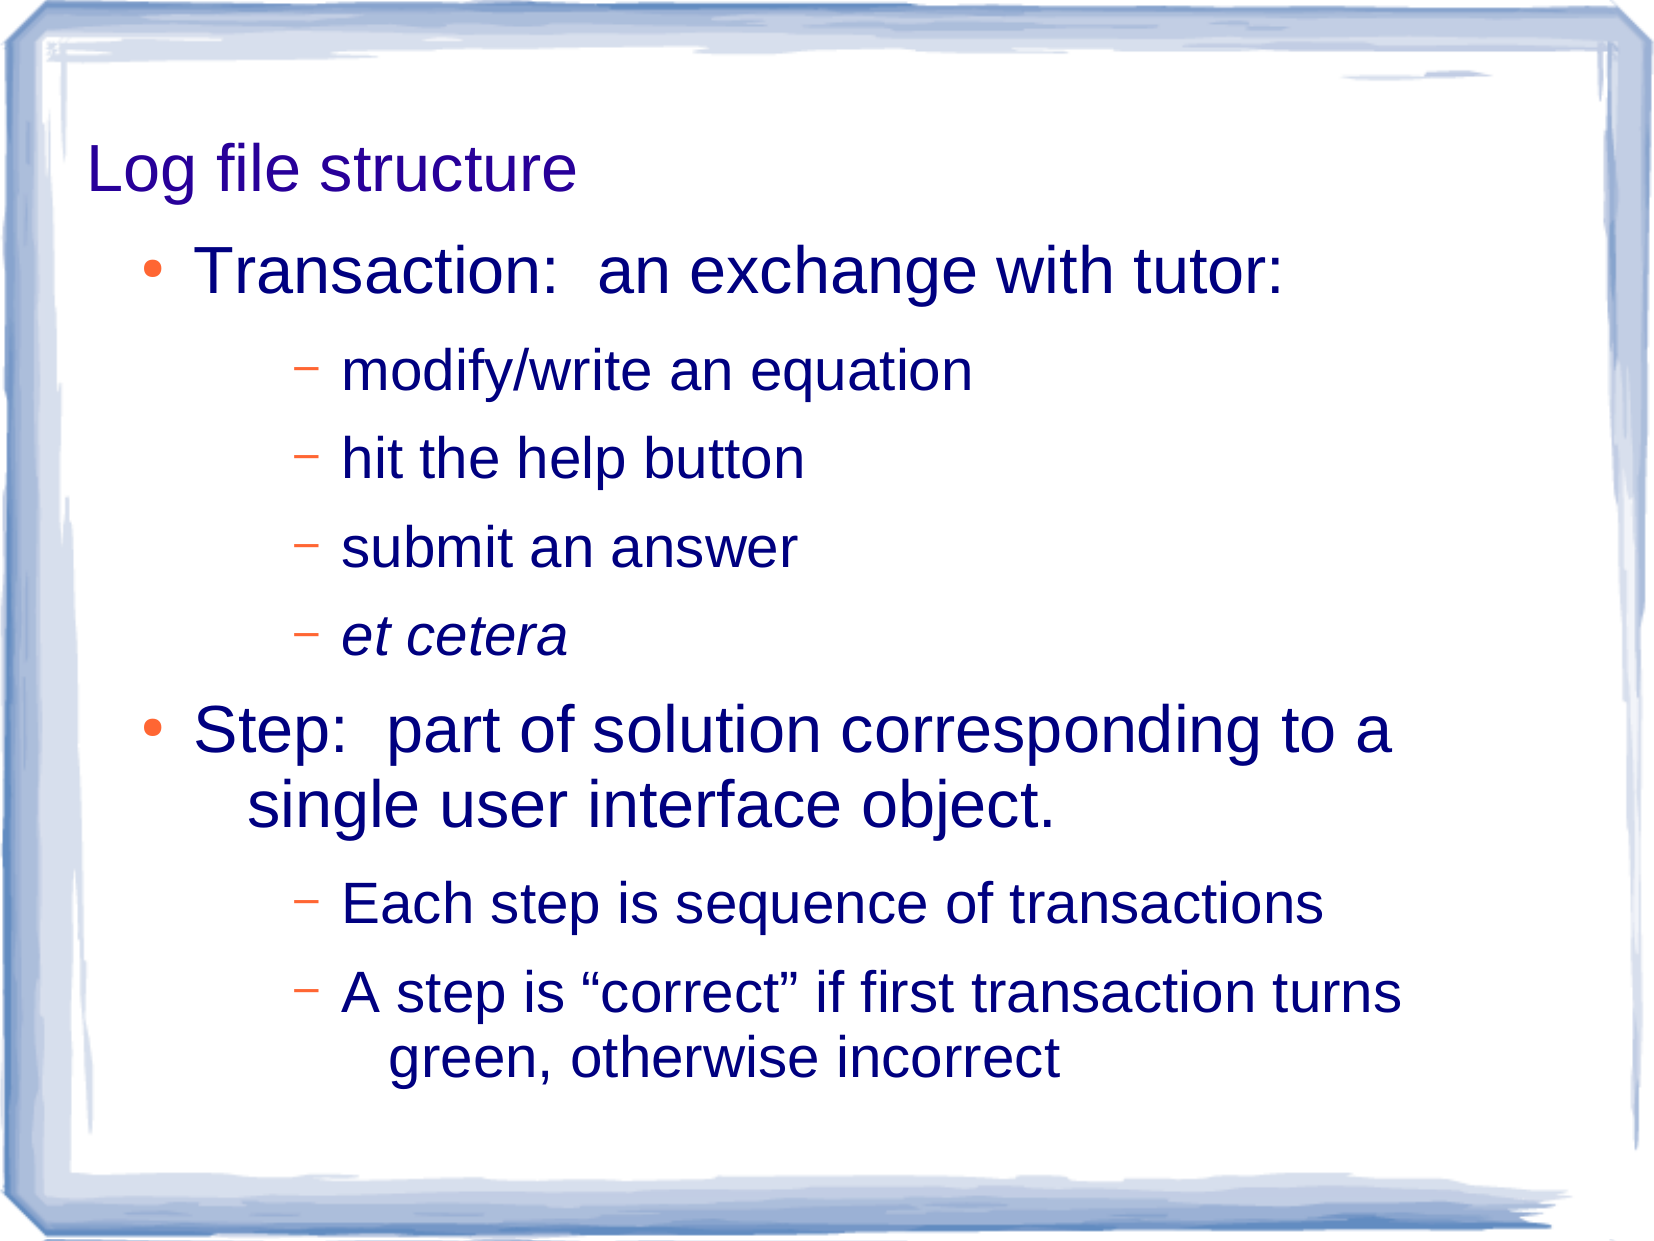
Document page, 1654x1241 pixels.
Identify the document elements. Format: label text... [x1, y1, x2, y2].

picture [0, 0, 1654, 1241]
title Log file structure [86, 112, 1576, 226]
list Transaction: an exchange with tutor: modify/write an equation hit the help button submit an answer et cetera Step: part of solution corresponding to a single user interface object. Each step is sequence of transactions A step is “correct” if first transaction turns green, otherwise incorrect [105, 232, 1559, 1090]
